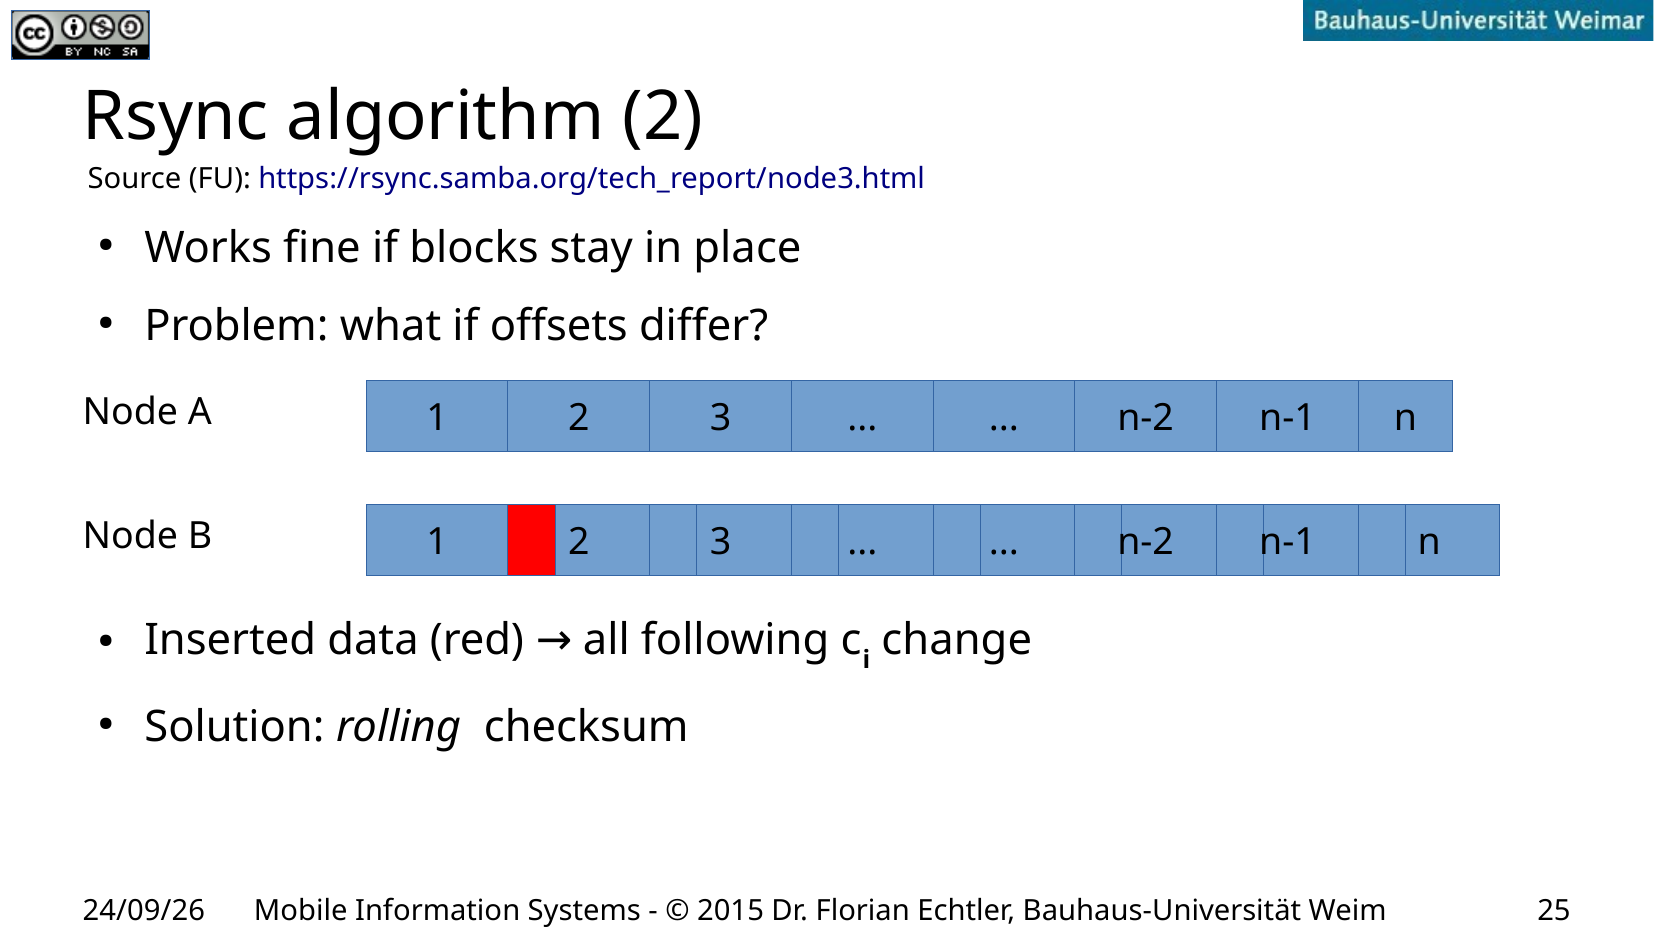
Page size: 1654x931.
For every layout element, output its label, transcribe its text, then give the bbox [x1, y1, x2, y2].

text_box n-2 [1074, 380, 1216, 452]
text_box 1 [366, 380, 507, 452]
text_box n-2 [1074, 504, 1216, 576]
list Works fine if blocks stay in place Problem: what if offsets differ? Inserted data (red) → all following ci change Solution: rolling checksum [82, 215, 1571, 756]
text_box 2 [507, 380, 649, 452]
text_box n-1 [1216, 380, 1358, 452]
text_box Node B [82, 508, 366, 576]
text_box n [1358, 504, 1500, 576]
picture [1554, 7, 1644, 31]
text_box 1 [366, 504, 507, 576]
title Rsync algorithm (2) [82, 35, 1595, 191]
picture [1313, 8, 1548, 31]
picture [12, 11, 149, 59]
text_box n-1 [1216, 504, 1358, 576]
text_box ... [791, 504, 933, 576]
text_box n [1358, 380, 1453, 452]
text_box 3 [649, 504, 791, 576]
text_box Node A [82, 384, 442, 452]
text_box 2 [507, 504, 649, 576]
text_box ... [933, 380, 1074, 452]
text_box 3 [649, 380, 791, 452]
text_box ... [791, 380, 933, 452]
text_box Source (FU): https://rsync.samba.org/tech_report/node3.html [72, 149, 1583, 198]
picture [1629, 36, 1643, 41]
text_box ... [933, 504, 1074, 576]
